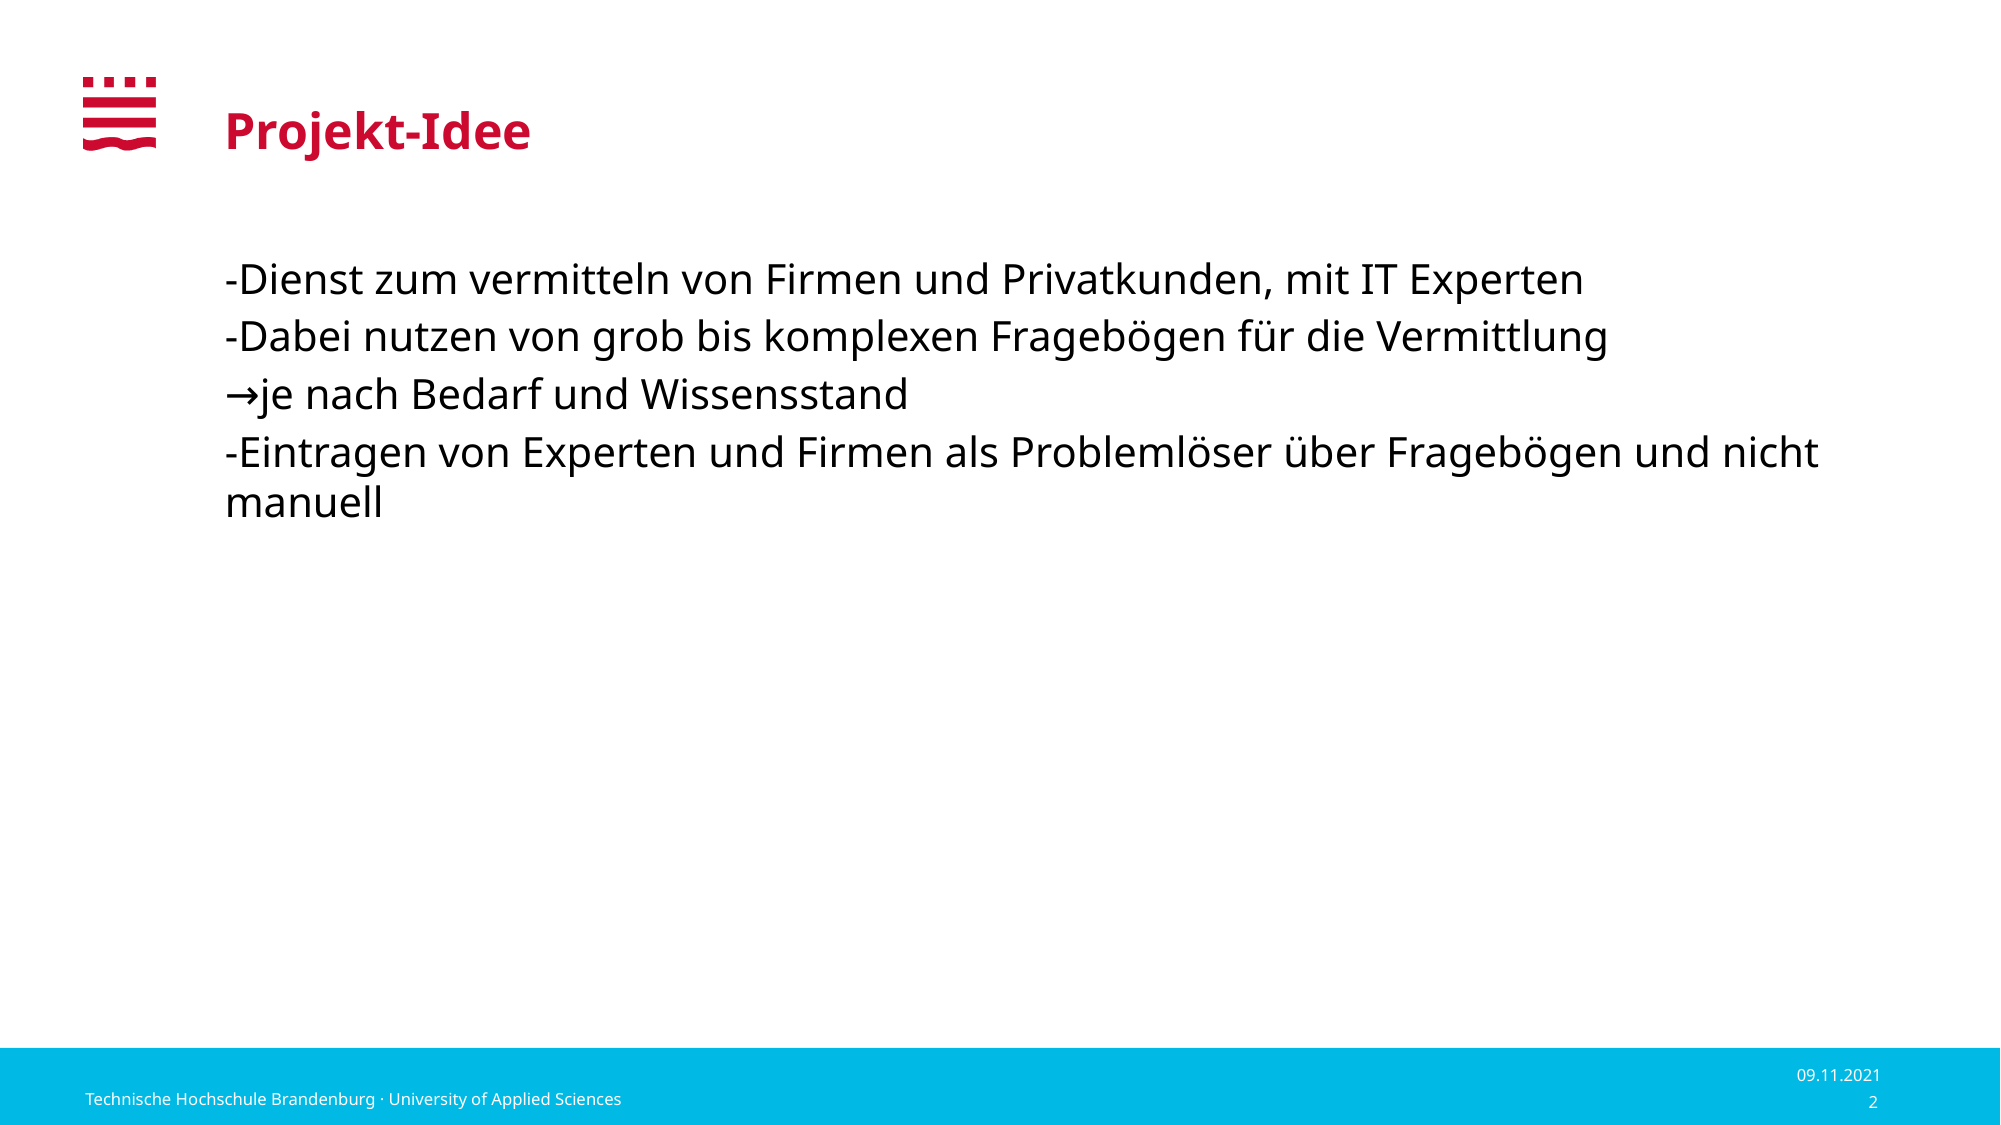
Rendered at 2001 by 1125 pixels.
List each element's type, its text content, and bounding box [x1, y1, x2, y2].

slide_number 09.11.2021 [1652, 1057, 1897, 1118]
title Projekt-Idee [209, 100, 1882, 213]
list -Dienst zum vermitteln von Firmen und Privatkunden, mit IT Experten -Dabei nutzen von grob bis komplexen Fragebögen für die Vermittlung →je nach Bedarf und Wissensstand -Eintragen von Experten und Firmen als Problemlöser über Fragebögen und nicht manuell [209, 245, 1882, 947]
picture [34, 28, 380, 199]
